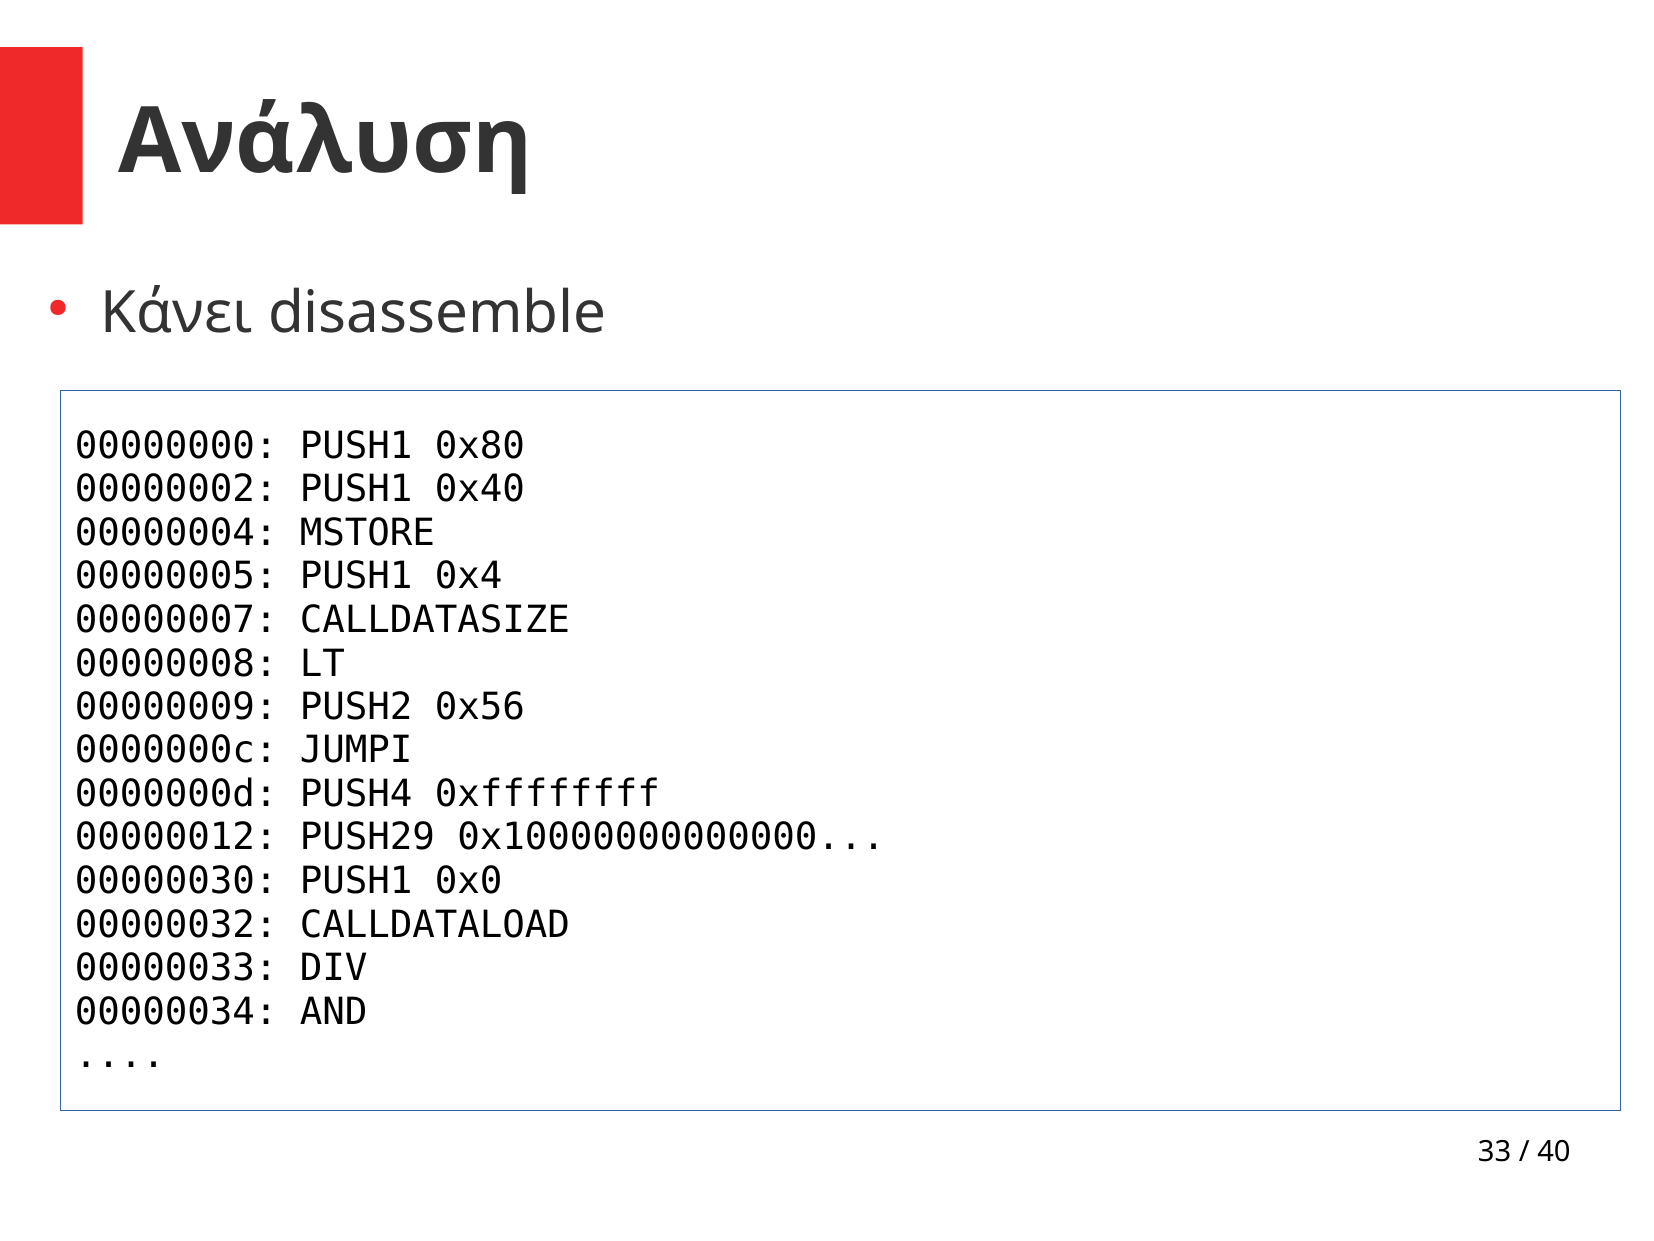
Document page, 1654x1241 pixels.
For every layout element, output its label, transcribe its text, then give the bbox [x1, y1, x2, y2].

list Κάνει disassemble [30, 270, 1621, 376]
title Ανάλυση [118, 33, 1571, 241]
text_box 00000000: PUSH1 0x80 00000002: PUSH1 0x40 00000004: MSTORE 00000005: PUSH1 0x4 00000007: CALLDATASIZE 00000008: LT 00000009: PUSH2 0x56 0000000c: JUMPI 0000000d: PUSH4 0xffffffff 00000012: PUSH29 0x10000000000000... 00000030: PUSH1 0x0 00000032: CALLDATALOAD 00000033: DIV 00000034: AND .... [60, 390, 1621, 1111]
